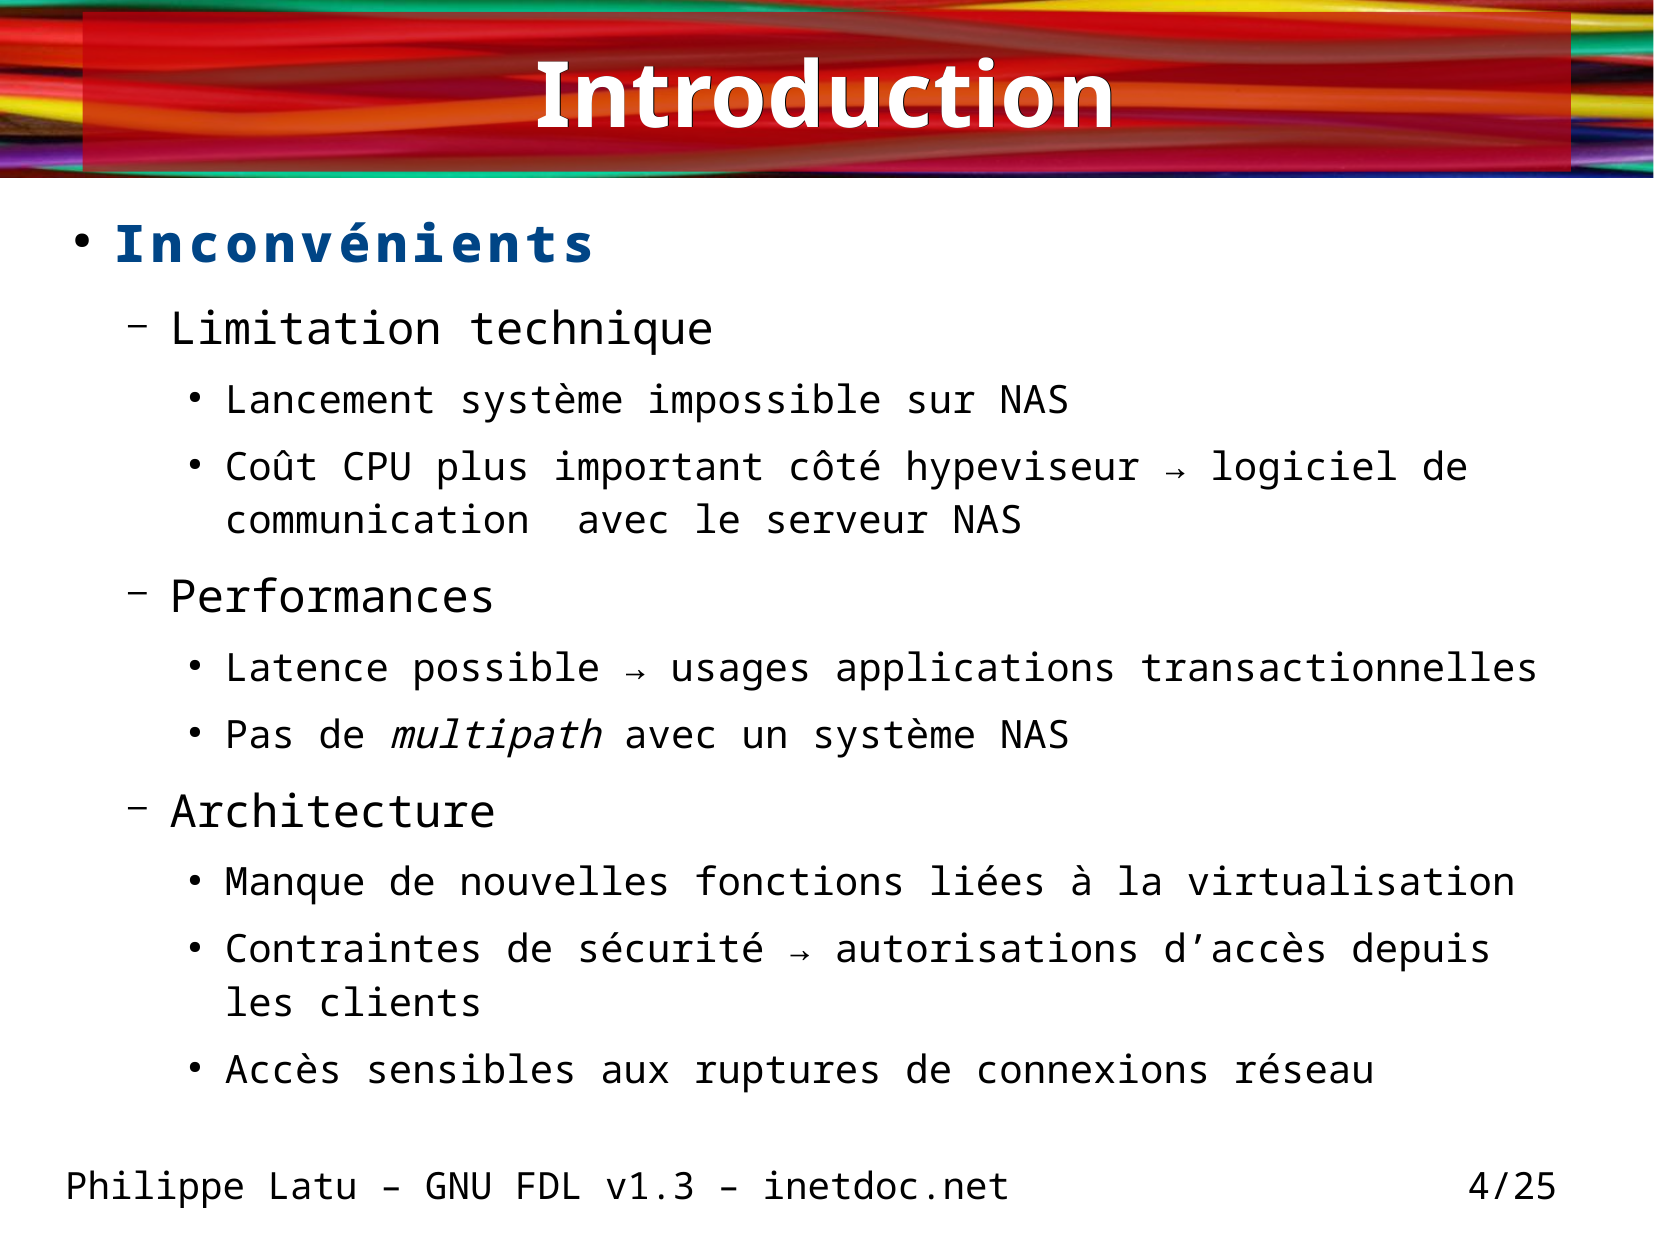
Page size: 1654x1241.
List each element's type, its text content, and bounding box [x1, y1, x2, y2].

picture [0, 0, 1654, 178]
title Introduction [82, 11, 1571, 172]
text_box Philippe Latu – GNU FDL v1.3 – inetdoc.net <numéro>/25 [59, 1133, 1595, 1237]
list Inconvénients Limitation technique Lancement système impossible sur NAS Coût CPU plus important côté hypeviseur → logiciel de communication avec le serveur NAS Performances Latence possible → usages applications transactionnelles Pas de multipath avec un système NAS Architecture Manque de nouvelles fonctions liées à la virtualisation Contraintes de sécurité → autorisations d’accès depuis les clients Accès sensibles aux ruptures de connexions réseau [59, 206, 1571, 1098]
